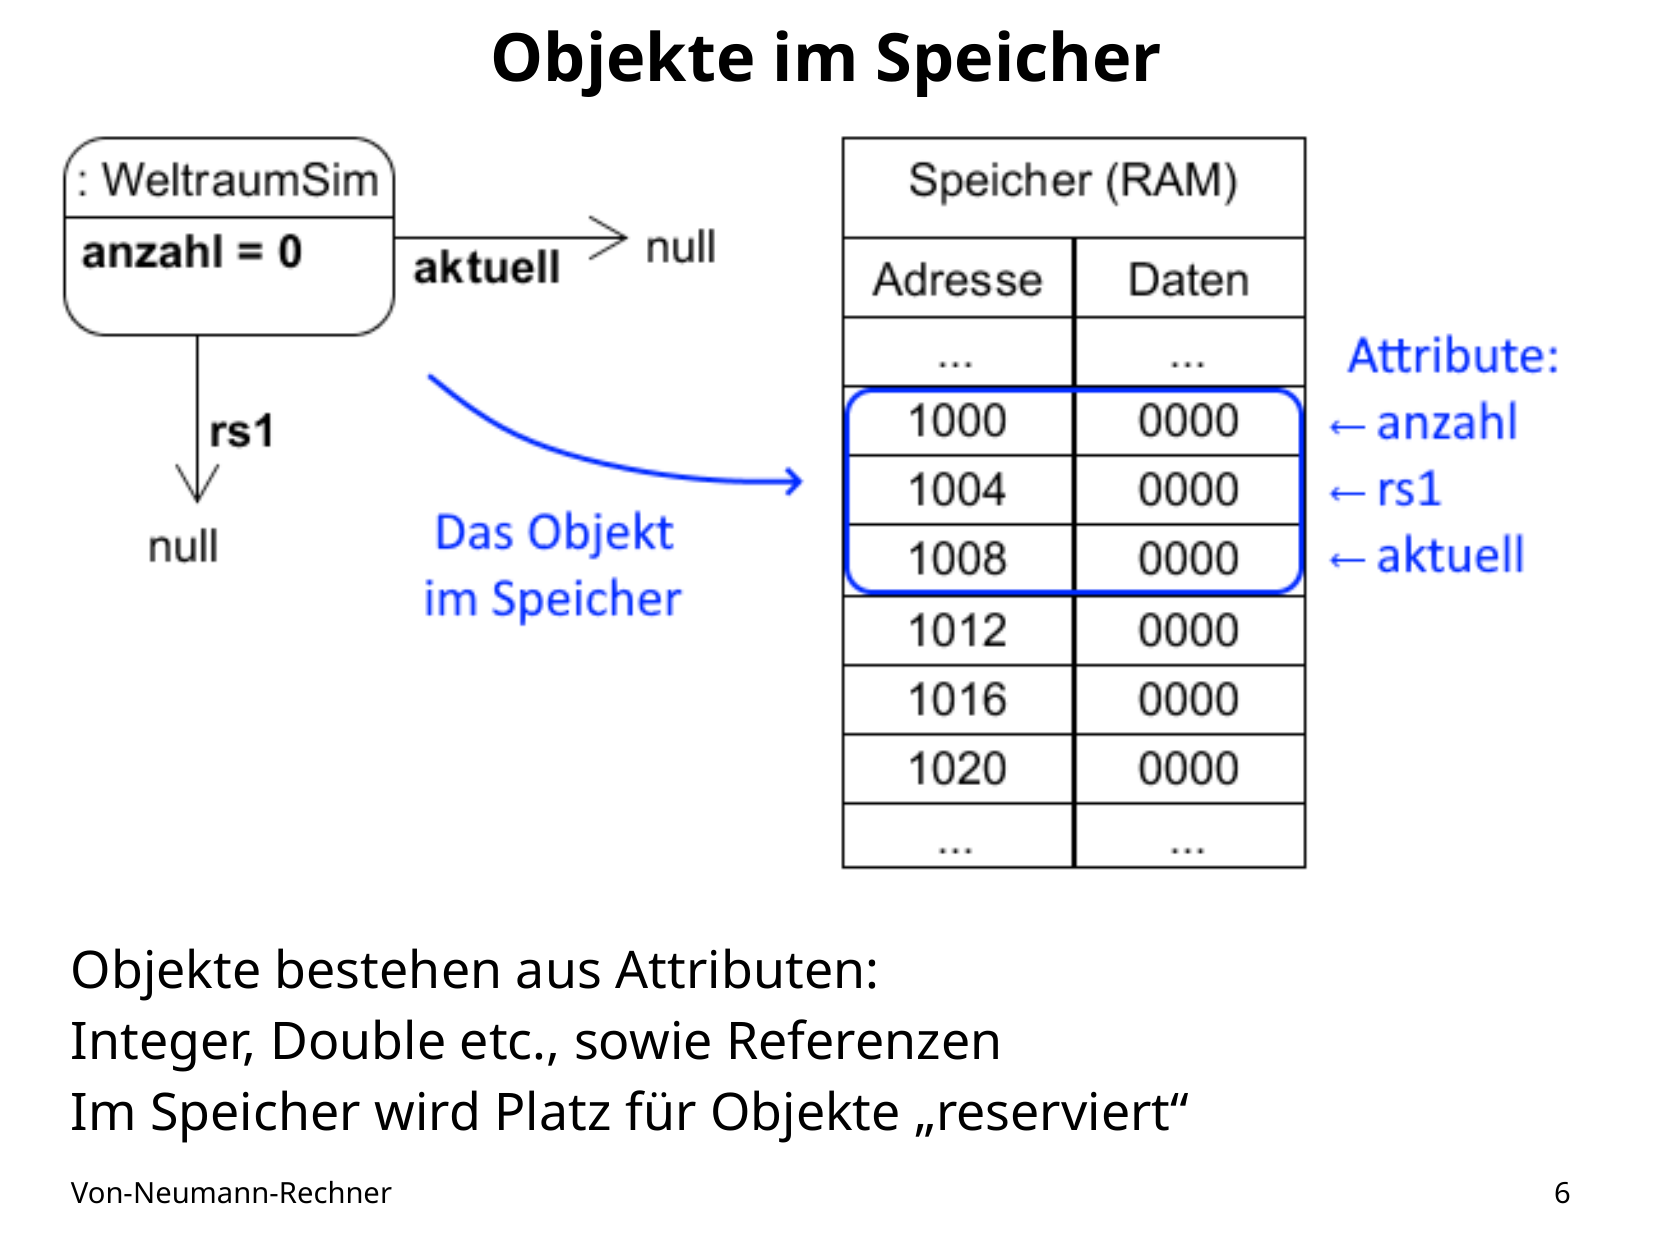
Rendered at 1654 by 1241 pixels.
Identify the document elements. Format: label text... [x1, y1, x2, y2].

title Objekte im Speicher [0, 5, 1654, 107]
list Objekte bestehen aus Attributen: Integer, Double etc., sowie Referenzen Im Speicher wird Platz für Objekte „reserviert“ [70, 933, 1571, 1146]
picture [59, 135, 1565, 872]
